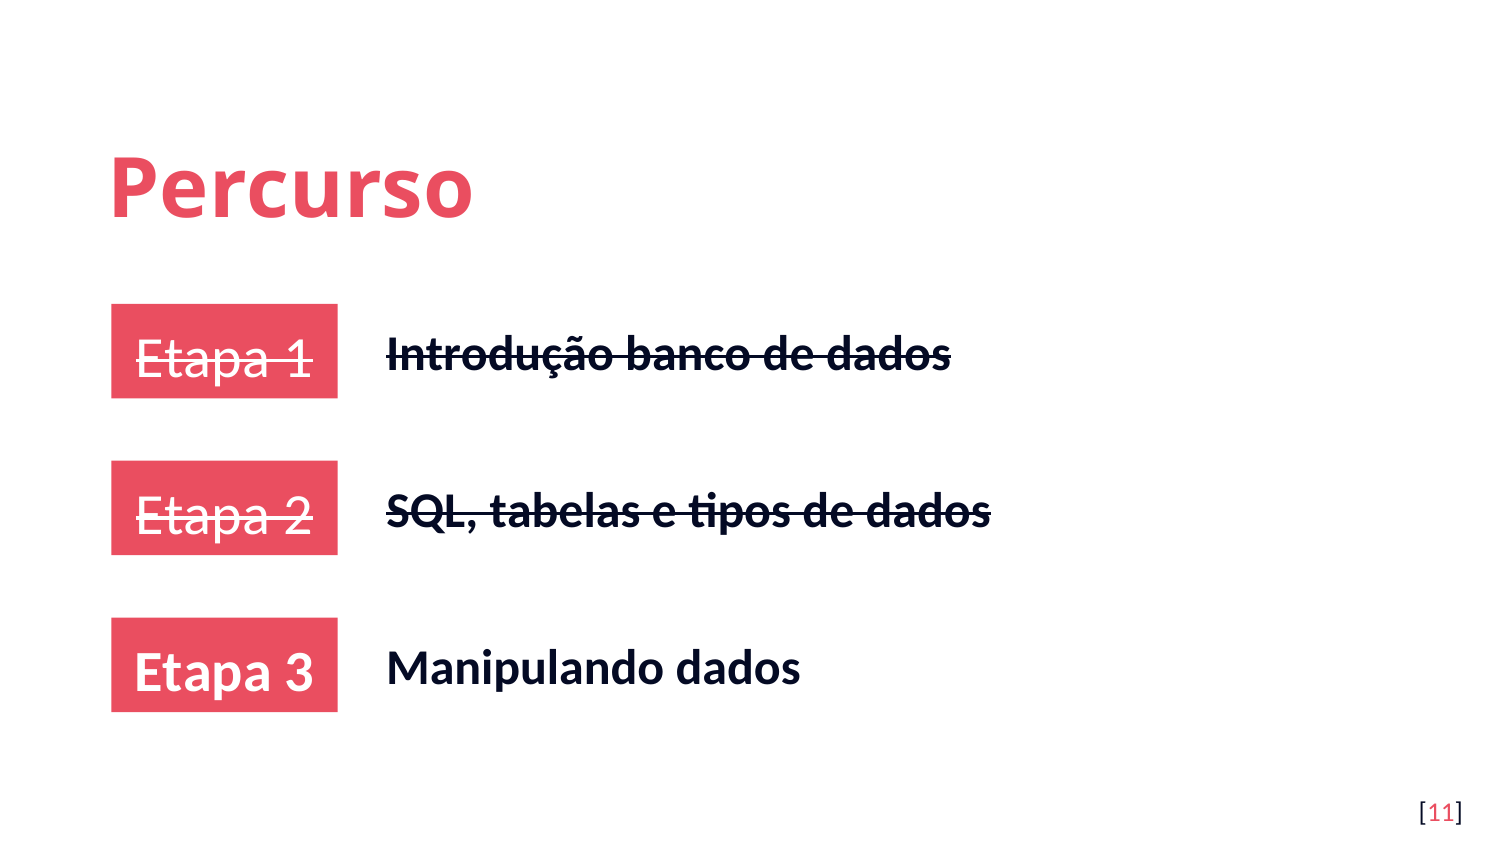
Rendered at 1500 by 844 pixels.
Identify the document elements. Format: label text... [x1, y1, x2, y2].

text_box Percurso [92, 104, 1309, 243]
text_box SQL, tabelas e tipos de dados [371, 470, 1437, 546]
text_box Introdução banco de dados [371, 313, 1384, 389]
text_box Etapa 1 [111, 303, 338, 399]
text_box Manipulando dados [371, 627, 1384, 703]
slide_number [‹#›] [1403, 779, 1494, 844]
text_box Etapa 3 [111, 617, 338, 713]
text_box Etapa 2 [111, 460, 338, 556]
